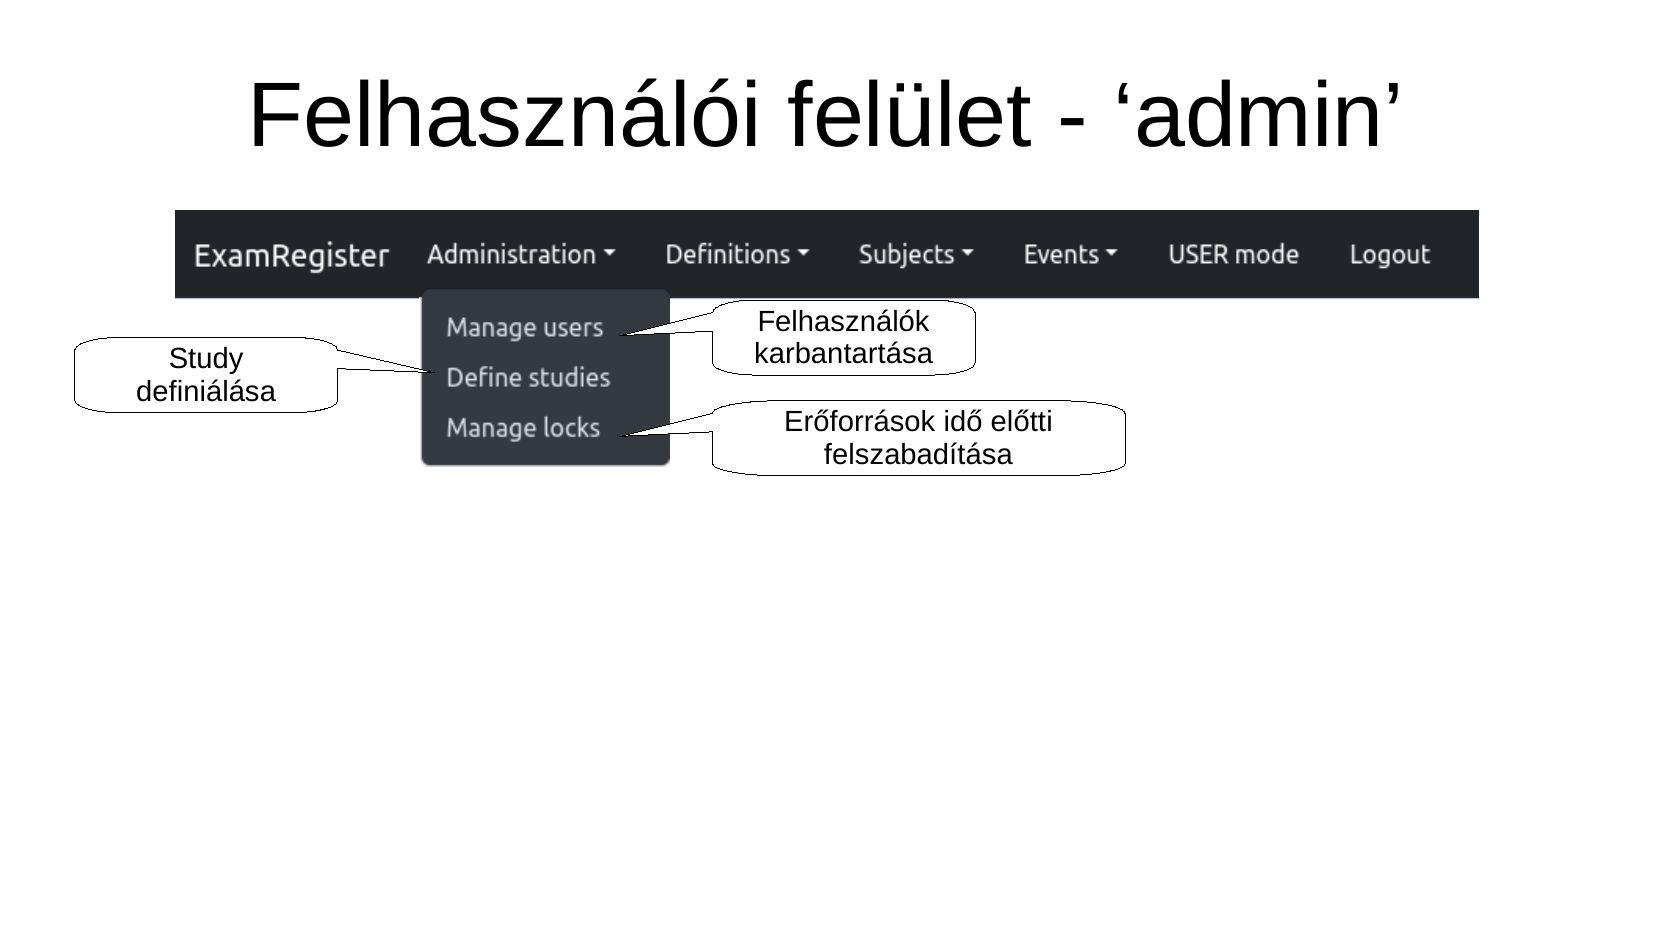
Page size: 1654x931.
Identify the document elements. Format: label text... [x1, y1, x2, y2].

text_box Study definiálása [74, 337, 435, 413]
text_box Felhasználók karbantartása [619, 300, 976, 376]
title Felhasználói felület - ‘admin’ [82, 37, 1571, 193]
text_box Erőforrások idő előtti felszabadítása [619, 400, 1126, 476]
picture [175, 210, 1479, 467]
